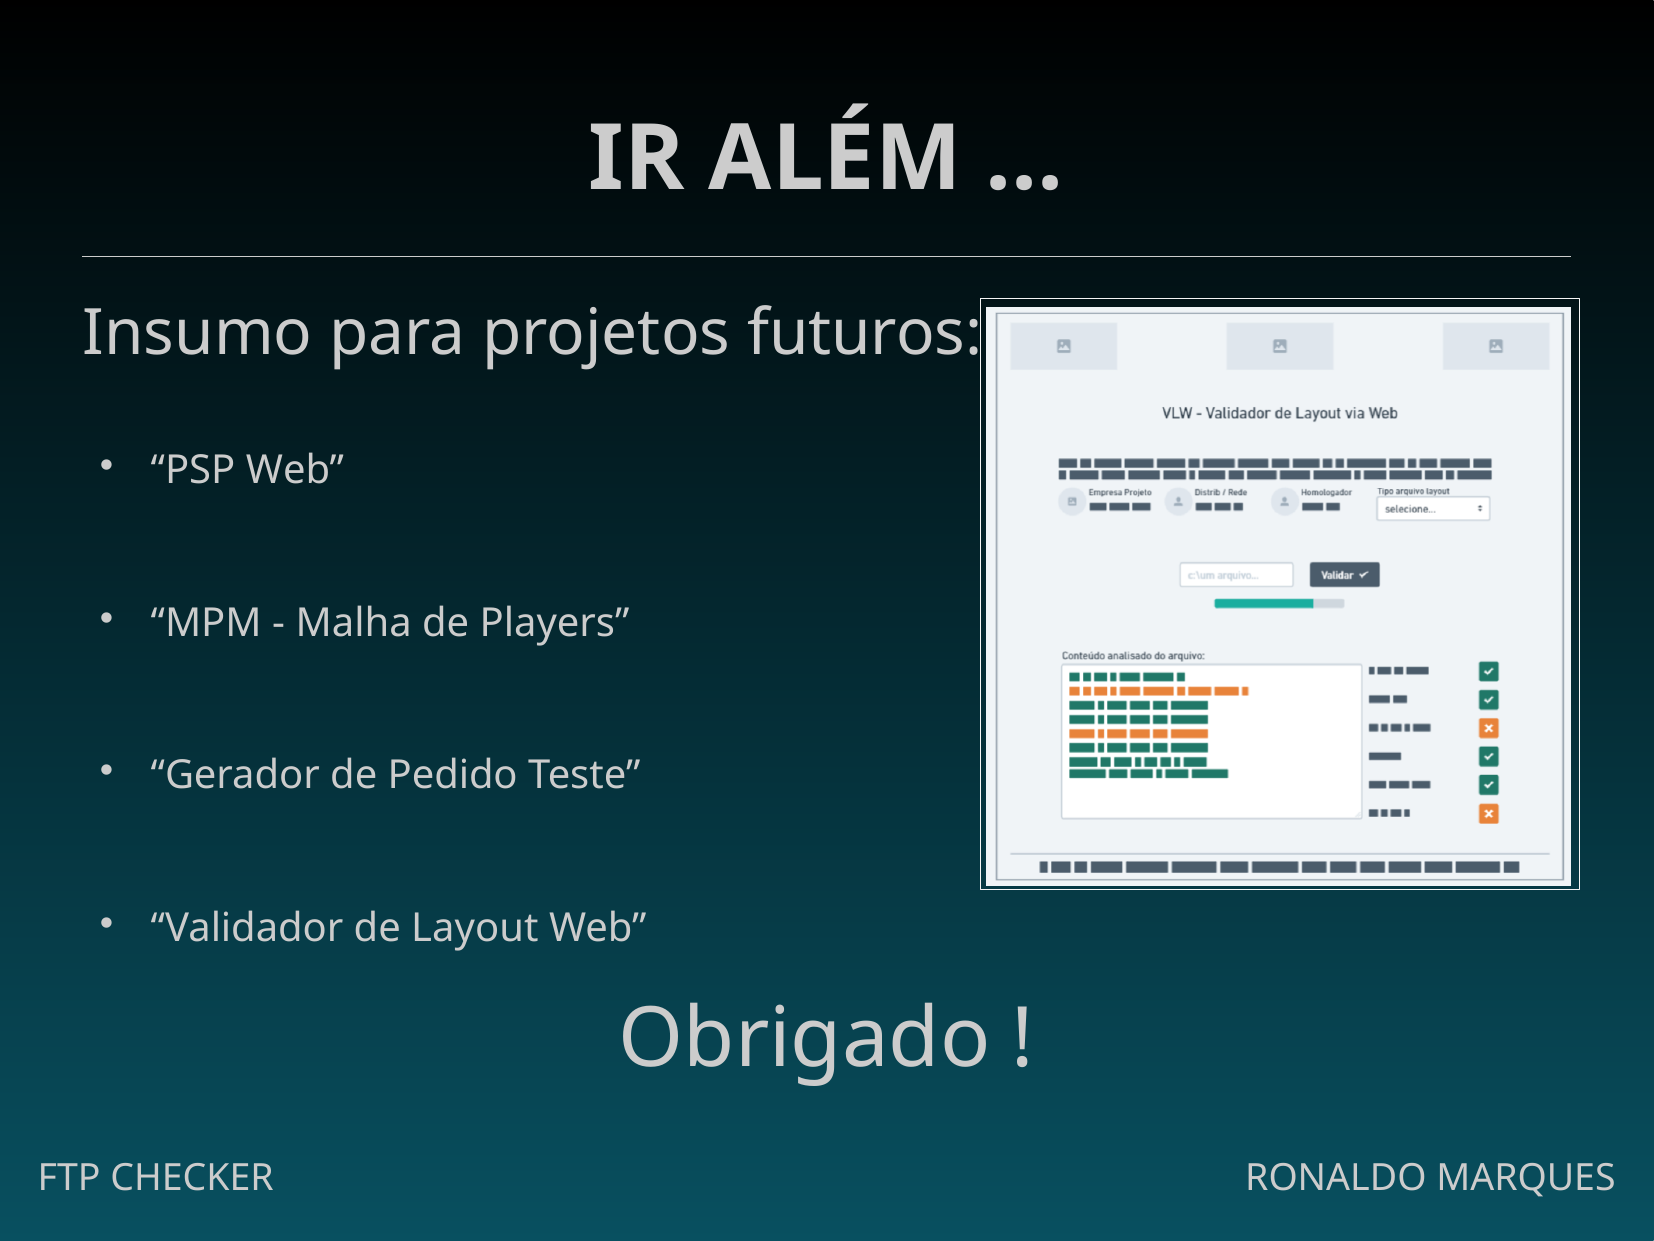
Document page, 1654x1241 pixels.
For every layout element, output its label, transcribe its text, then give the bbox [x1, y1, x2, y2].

text_box Insumo para projetos futuros: “PSP Web” “MPM - Malha de Players” “Gerador de Pedido Teste” “Validador de Layout Web” [82, 290, 987, 957]
text_box RONALDO MARQUES [838, 1110, 1654, 1241]
text_box IR ALÉM ... [82, 49, 1571, 257]
text_box FTP CHECKER [0, 1110, 815, 1241]
text_box Insumo para projetos futuros: “PSP Web” “MPM - Malha de Players” “Gerador de Pedido Teste” “Validador de Layout Web” [981, 299, 987, 889]
picture [987, 307, 1579, 886]
text_box Obrigado ! [82, 968, 1571, 1099]
